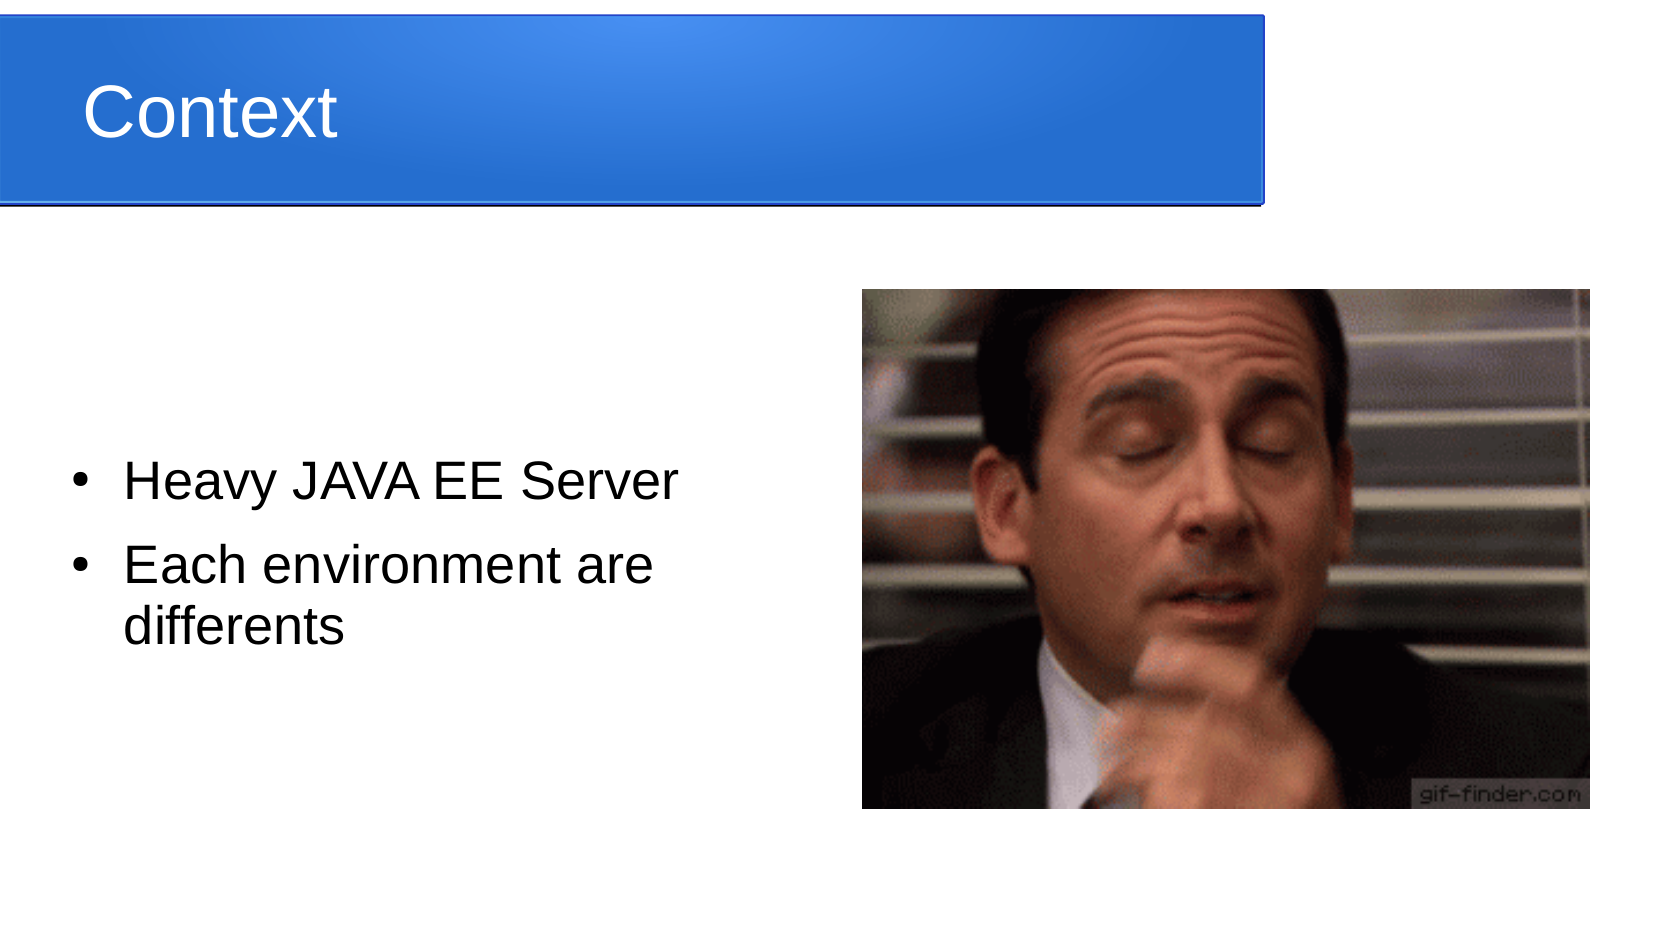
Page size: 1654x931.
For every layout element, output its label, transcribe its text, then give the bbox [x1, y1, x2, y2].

picture [862, 289, 1590, 810]
list Heavy JAVA EE Server Each environment are differents [53, 366, 857, 815]
title Context [82, 35, 1235, 189]
